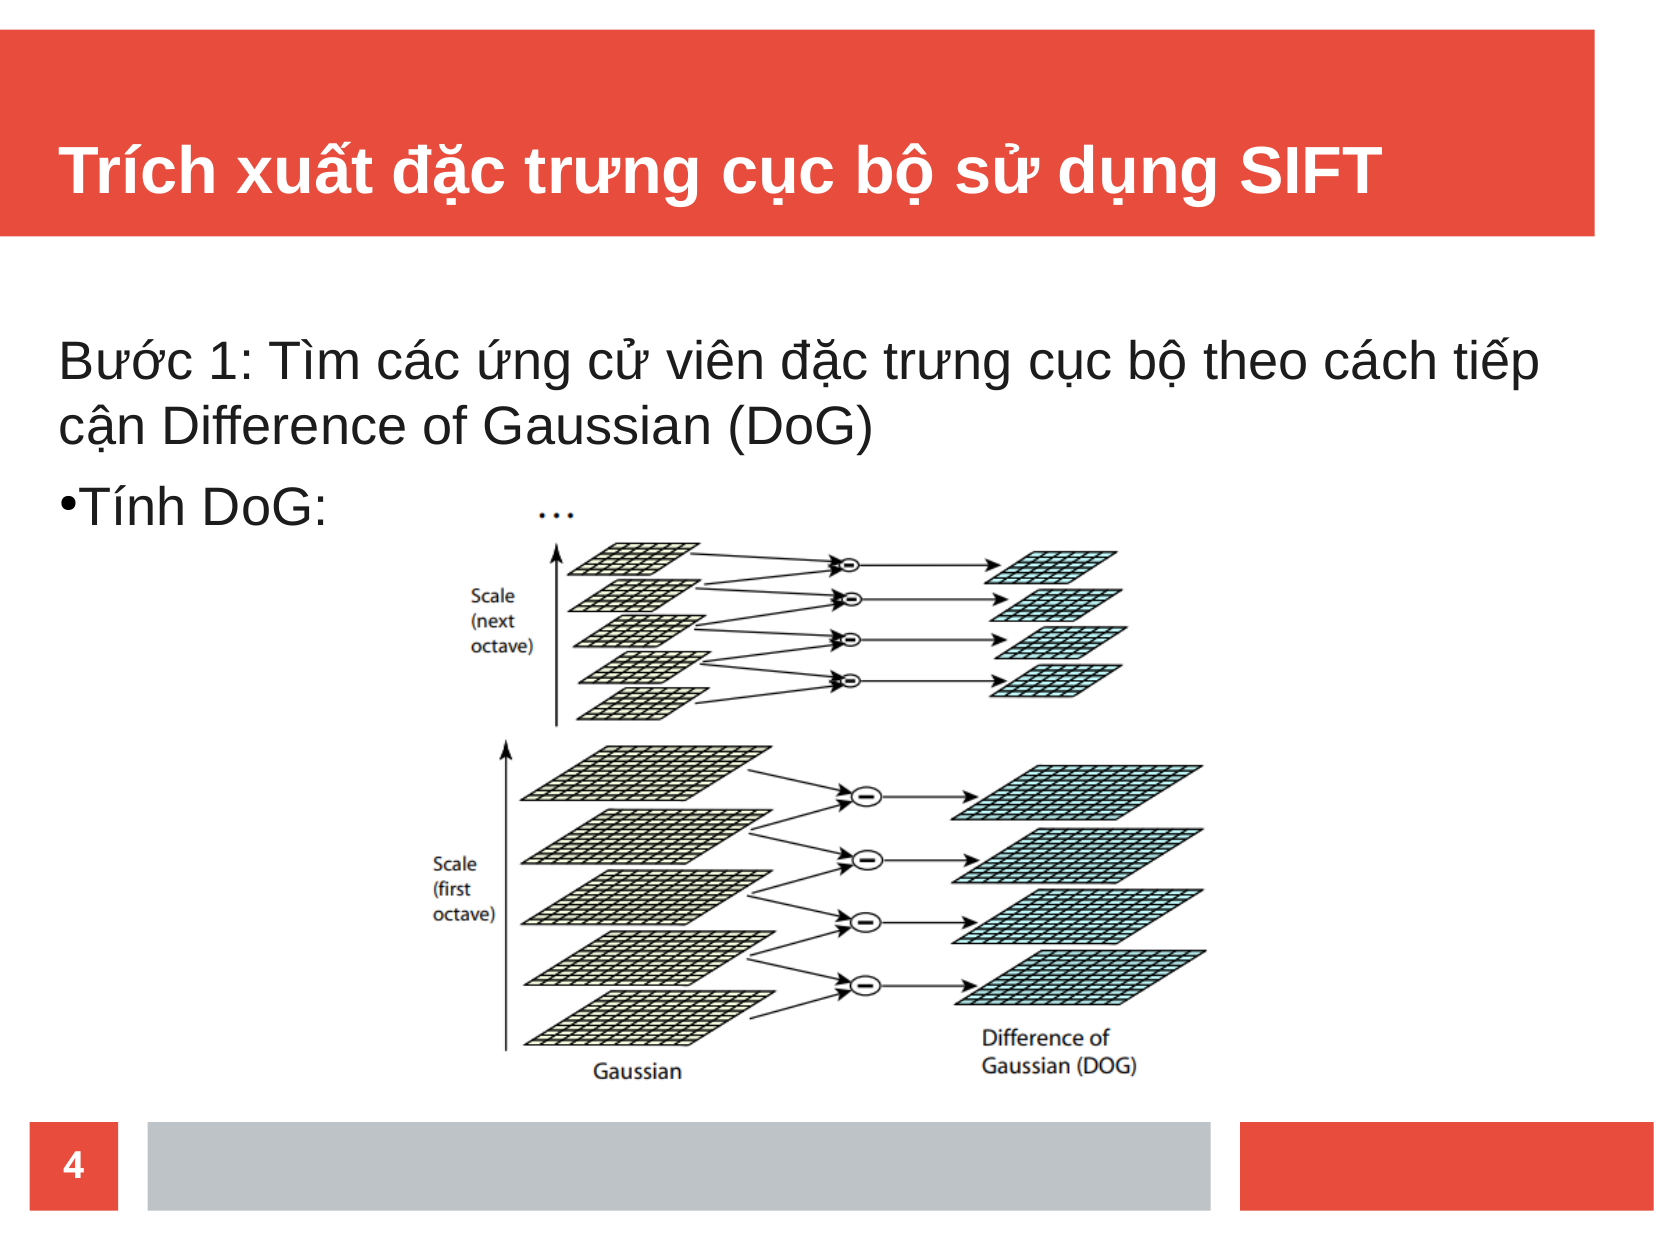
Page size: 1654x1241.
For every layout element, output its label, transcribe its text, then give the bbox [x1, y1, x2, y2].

text_box [29, 1122, 119, 1211]
list Bước 1: Tìm các ứng cử viên đặc trưng cục bộ theo cách tiếp cận Difference of Gaussian (DoG) Tính DoG: [59, 324, 1565, 1093]
title Trích xuất đặc trưng cục bộ sử dụng SIFT [59, 59, 1595, 207]
picture [390, 472, 1246, 1093]
